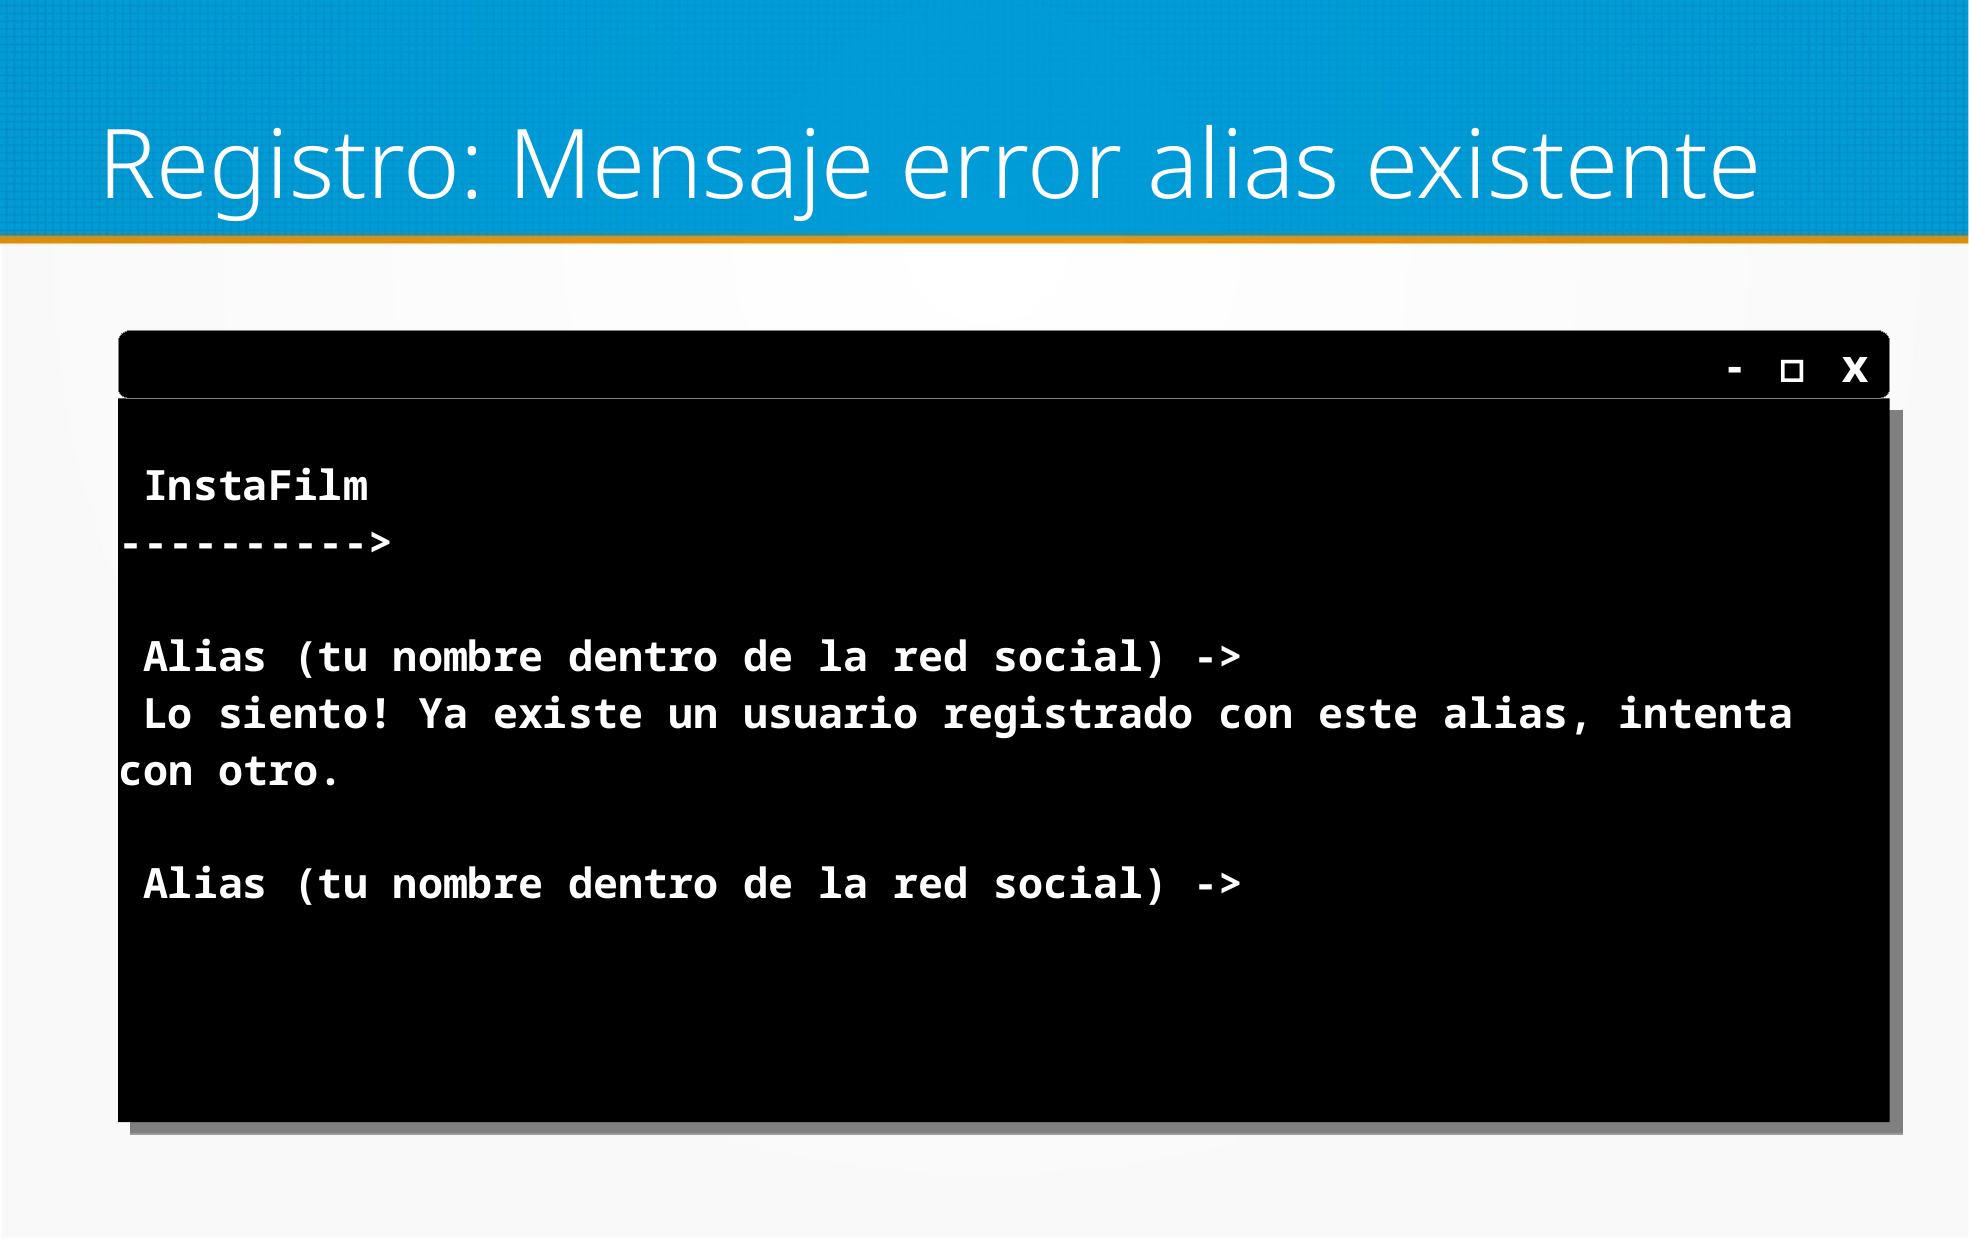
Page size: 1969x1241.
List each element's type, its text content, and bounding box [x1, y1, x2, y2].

title Registro: Mensaje error alias existente [98, 19, 1870, 227]
text_box - □ x [118, 330, 1890, 399]
text_box InstaFilm ----------> Alias (tu nombre dentro de la red social) -> Lo siento! Ya existe un usuario registrado con este alias, intenta con otro. Alias (tu nombre dentro de la red social) -> [118, 398, 1890, 1123]
picture [0, 233, 1969, 1241]
